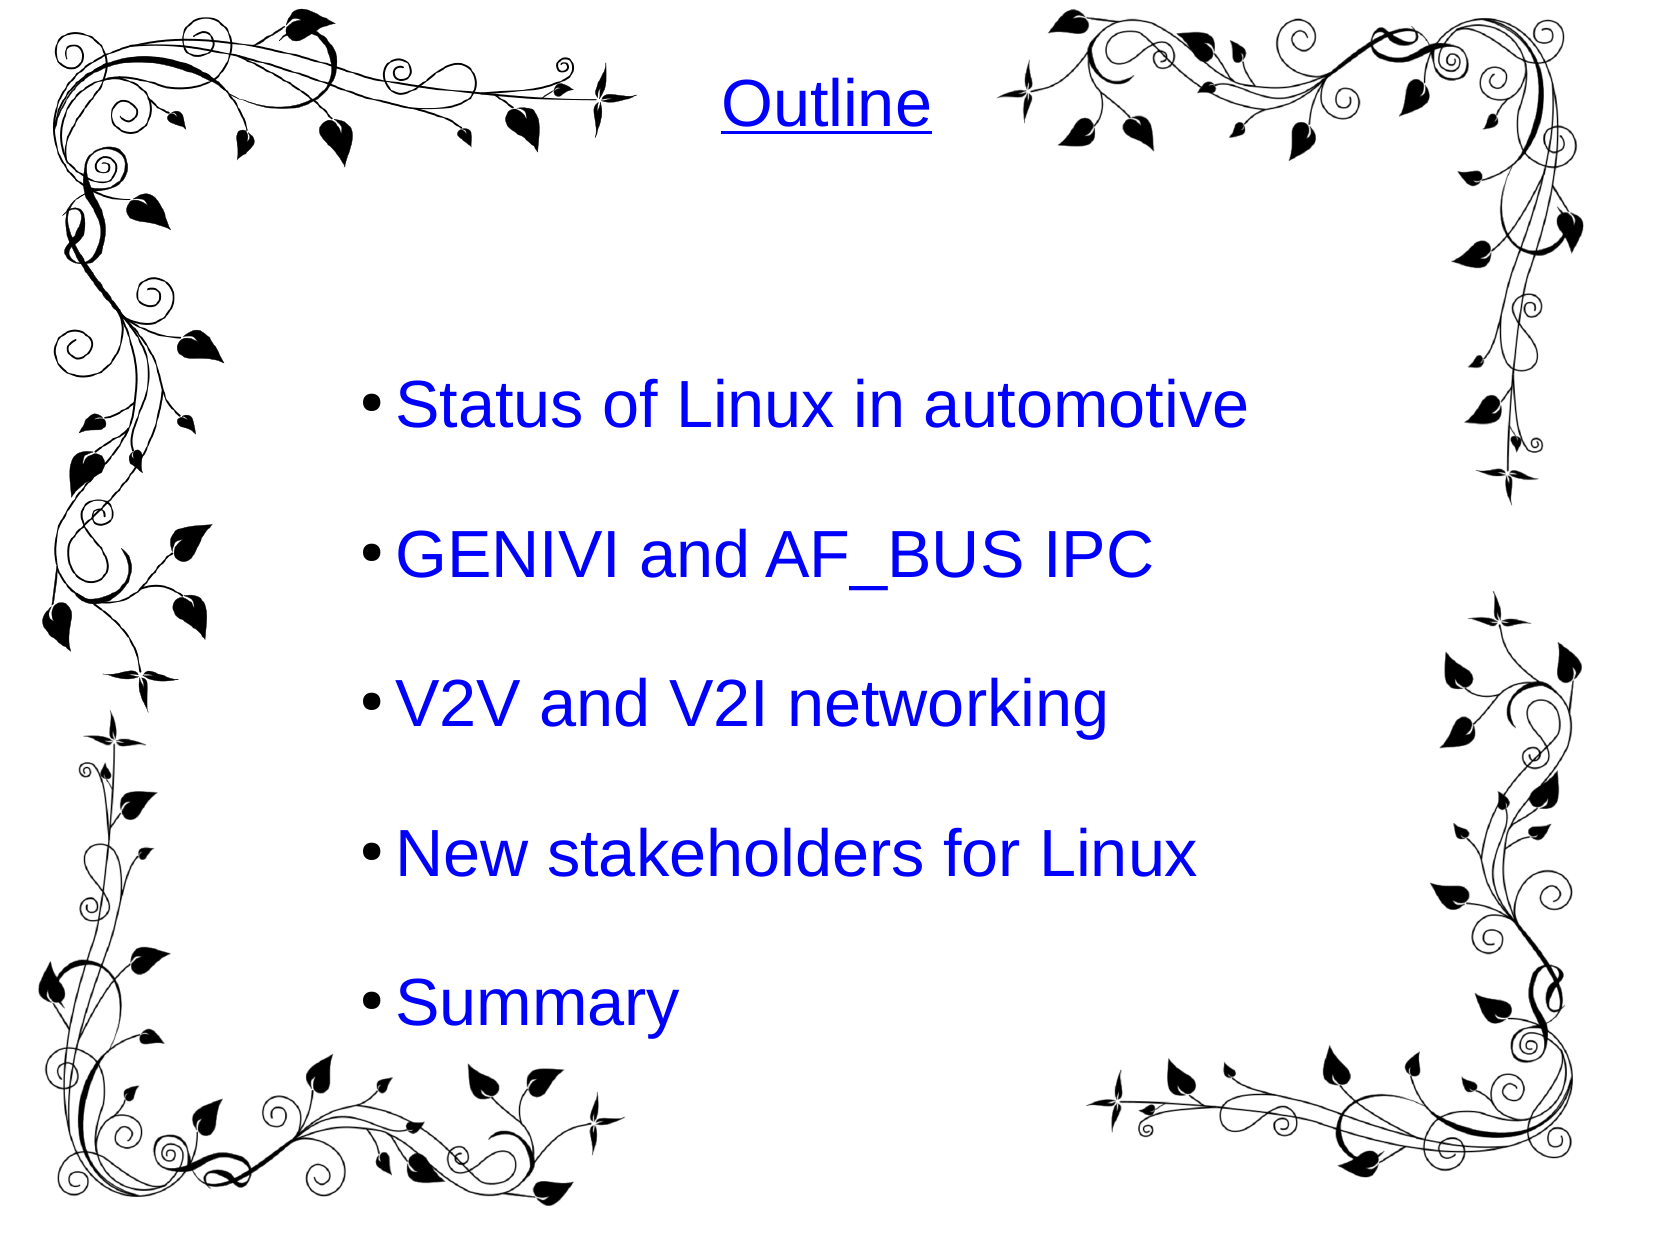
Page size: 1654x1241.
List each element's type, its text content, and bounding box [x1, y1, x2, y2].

picture [30, 0, 643, 1216]
picture [1080, 585, 1591, 1186]
picture [990, 0, 1591, 511]
title Outline [82, 0, 1571, 208]
text_box Status of Linux in automotive GENIVI and AF_BUS IPC V2V and V2I networking New stakeholders for Linux Summary [345, 285, 1291, 973]
